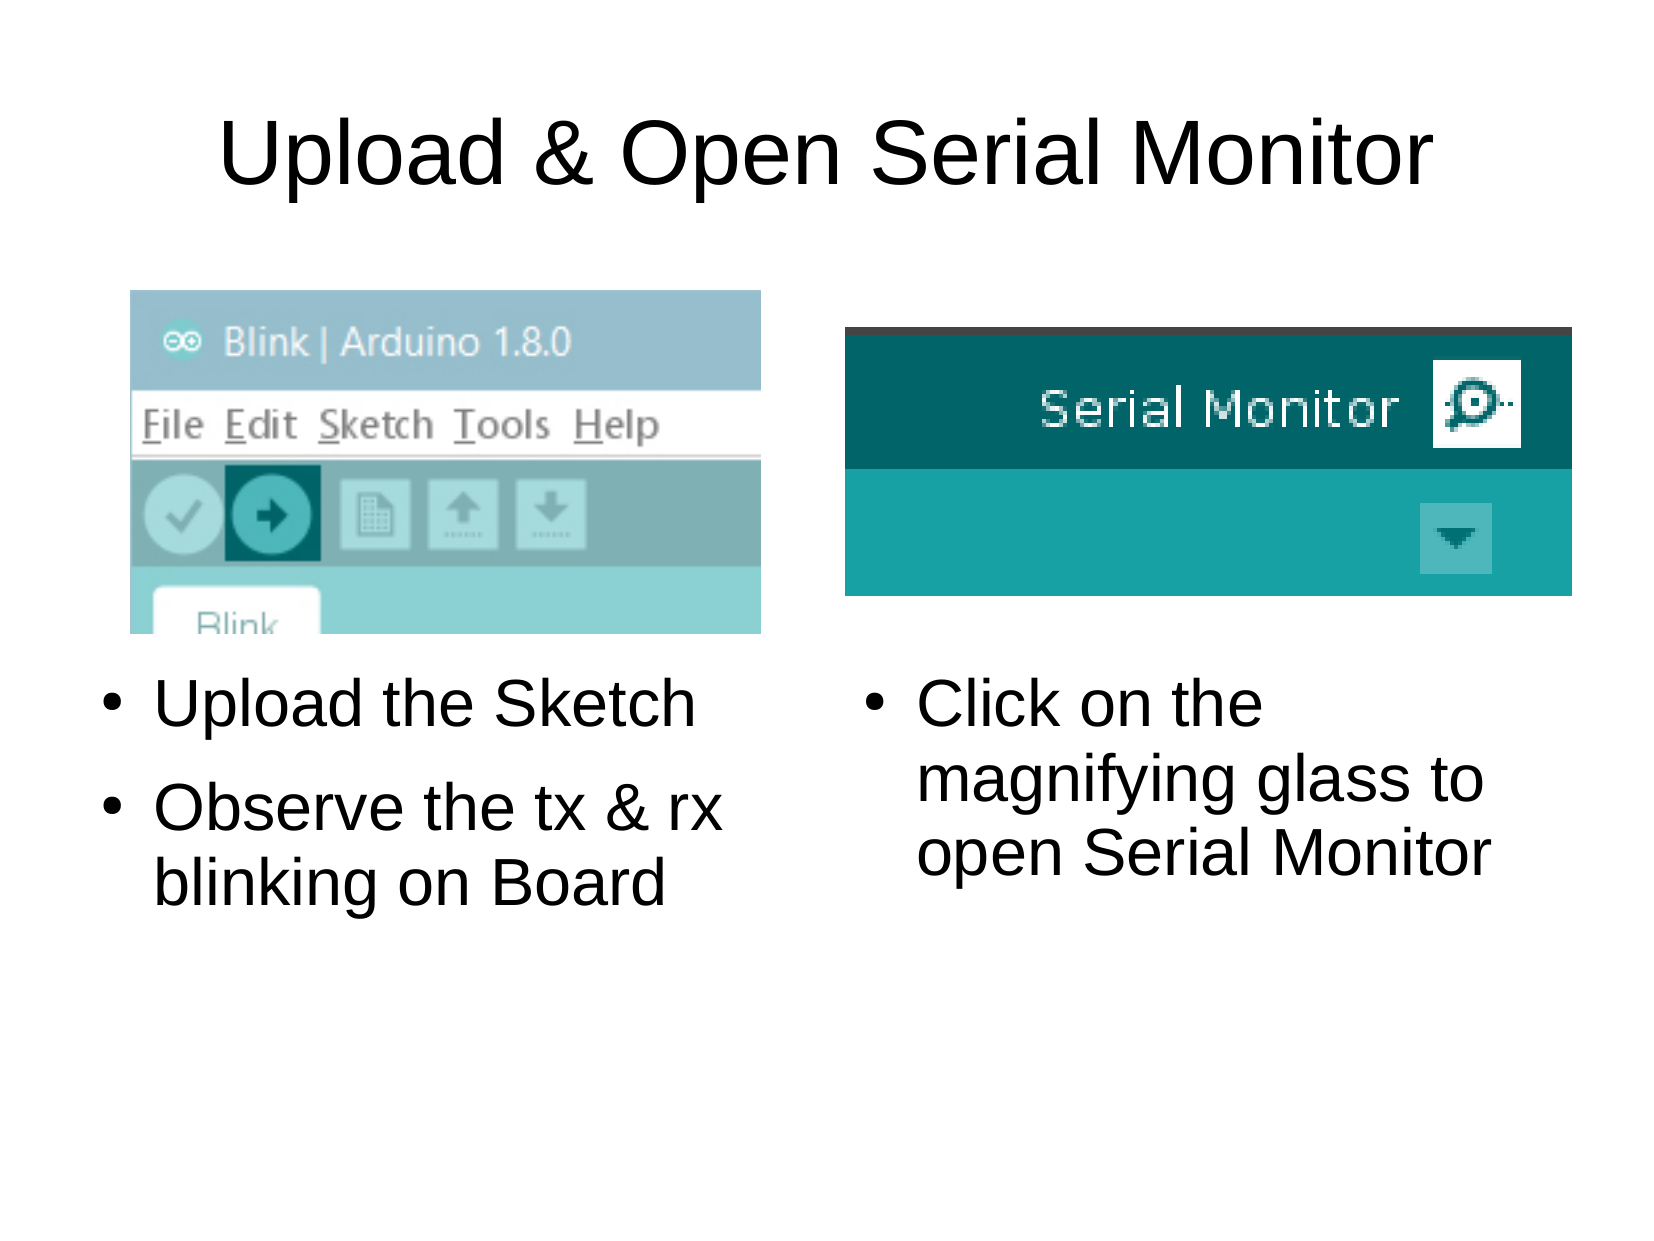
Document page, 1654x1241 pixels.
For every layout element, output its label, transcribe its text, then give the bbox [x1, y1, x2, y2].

list Click on the magnifying glass to open Serial Monitor [845, 665, 1572, 1009]
title Upload & Open Serial Monitor [82, 49, 1571, 257]
list Upload the Sketch Observe the tx & rx blinking on Board [82, 665, 809, 1009]
picture [130, 290, 761, 634]
picture [845, 327, 1572, 596]
